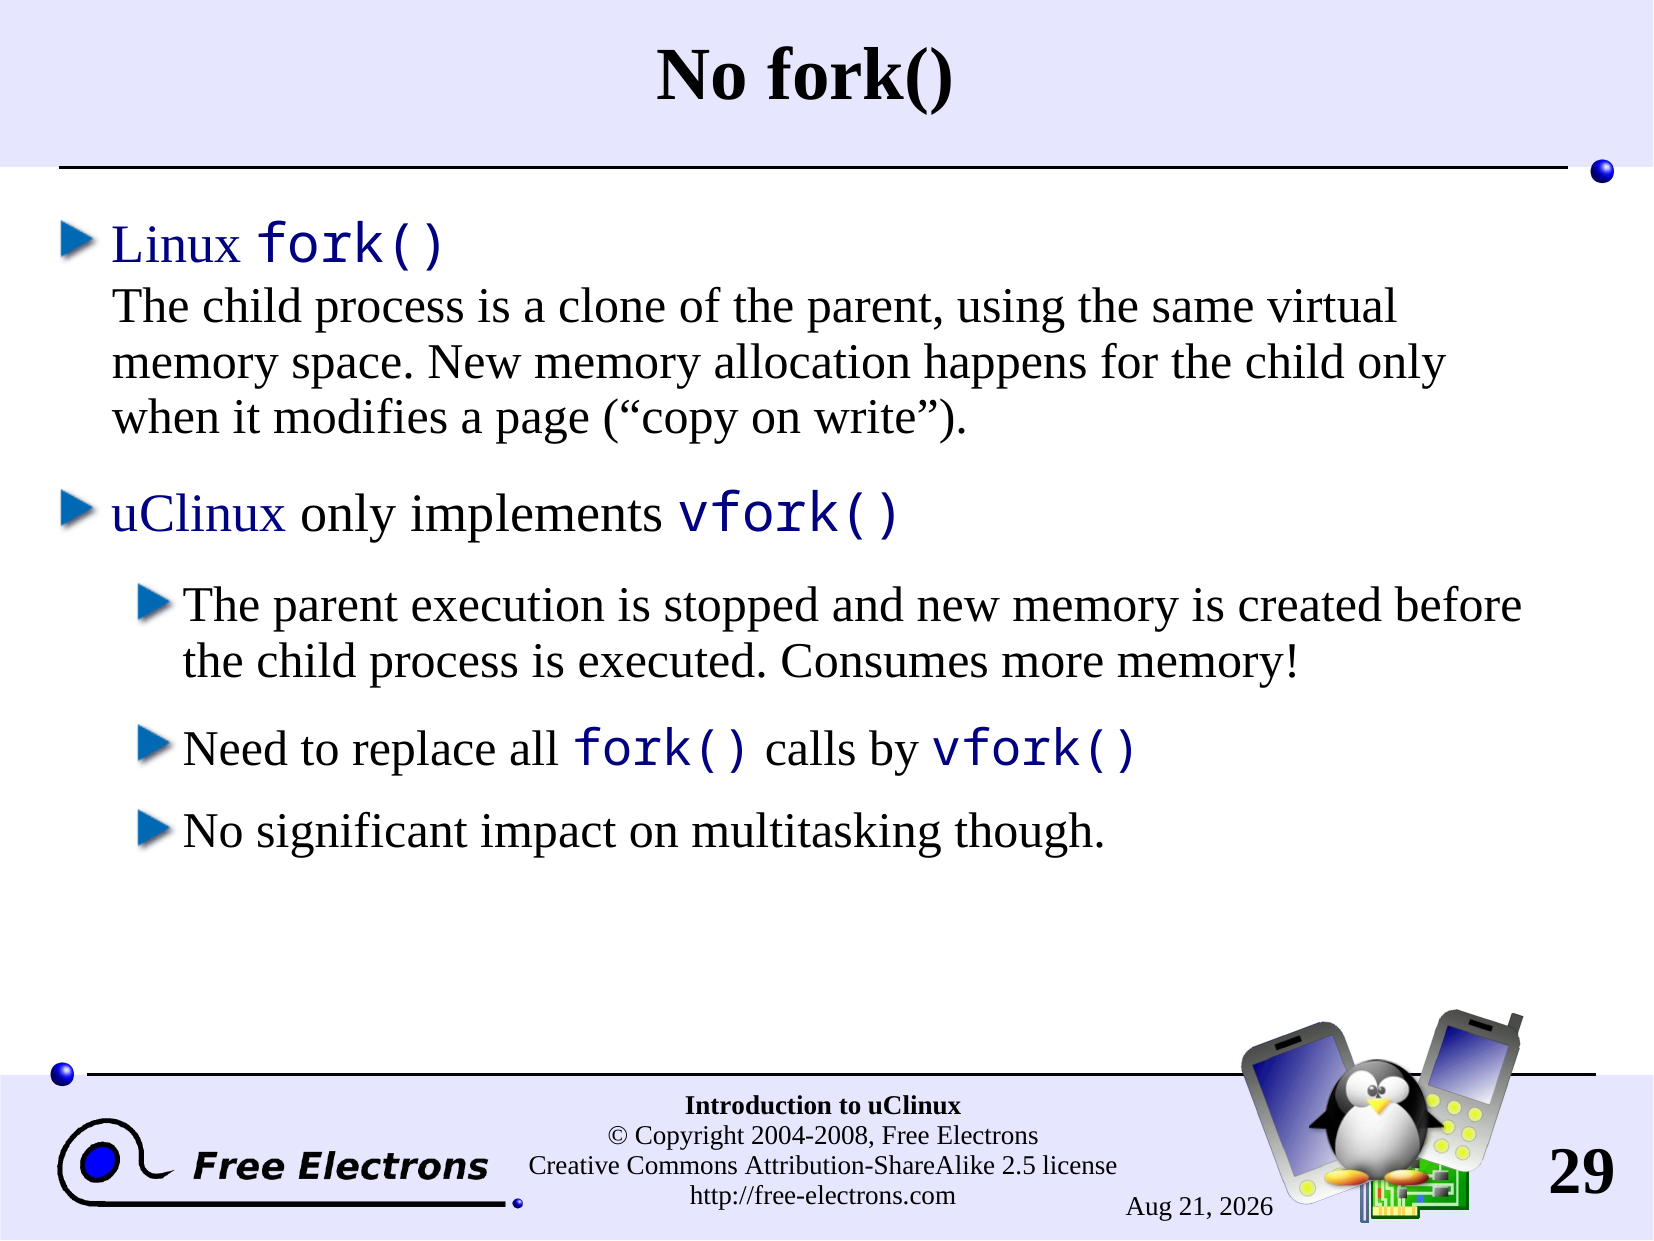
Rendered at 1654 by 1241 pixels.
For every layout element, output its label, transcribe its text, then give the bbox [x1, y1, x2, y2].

list Linux fork() The child process is a clone of the parent, using the same virtual memory space. New memory allocation happens for the child only when it modifies a page (“copy on write”). uClinux only implements vfork() The parent execution is stopped and new memory is created before the child process is executed. Consumes more memory! Need to replace all fork() calls by vfork() No significant impact on multitasking though. [41, 204, 1565, 1055]
picture [1227, 1055, 1525, 1241]
picture [50, 1107, 527, 1216]
title No fork() [60, 25, 1551, 124]
